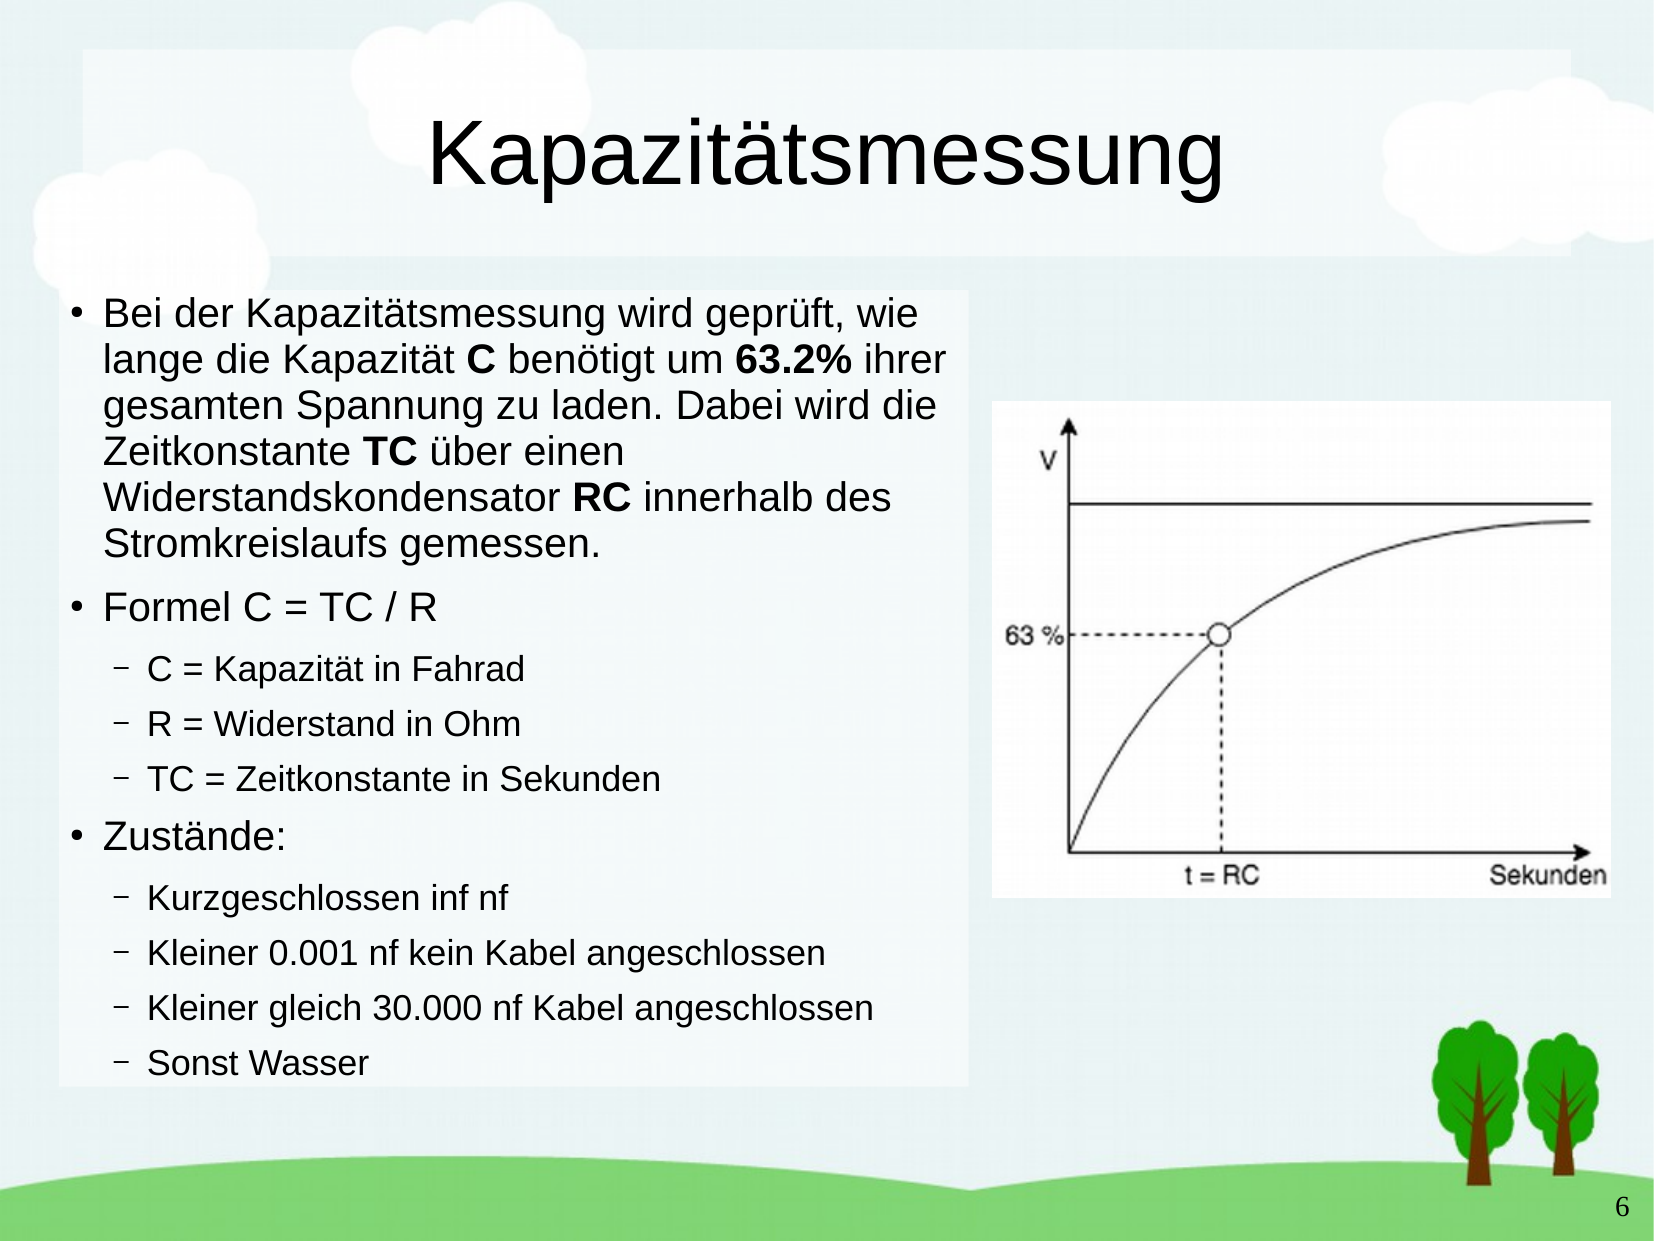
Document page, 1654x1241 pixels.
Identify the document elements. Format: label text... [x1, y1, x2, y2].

list Bei der Kapazitätsmessung wird geprüft, wie lange die Kapazität C benötigt um 63.2% ihrer gesamten Spannung zu laden. Dabei wird die Zeitkonstante TC über einen Widerstandskondensator RC innerhalb des Stromkreislaufs gemessen. Formel C = TC / R C = Kapazität in Fahrad R = Widerstand in Ohm TC = Zeitkonstante in Sekunden Zustände: Kurzgeschlossen inf nf Kleiner 0.001 nf kein Kabel angeschlossen Kleiner gleich 30.000 nf Kabel angeschlossen Sonst Wasser [59, 290, 969, 1087]
picture [0, 0, 1654, 1241]
title Kapazitätsmessung [82, 49, 1571, 257]
